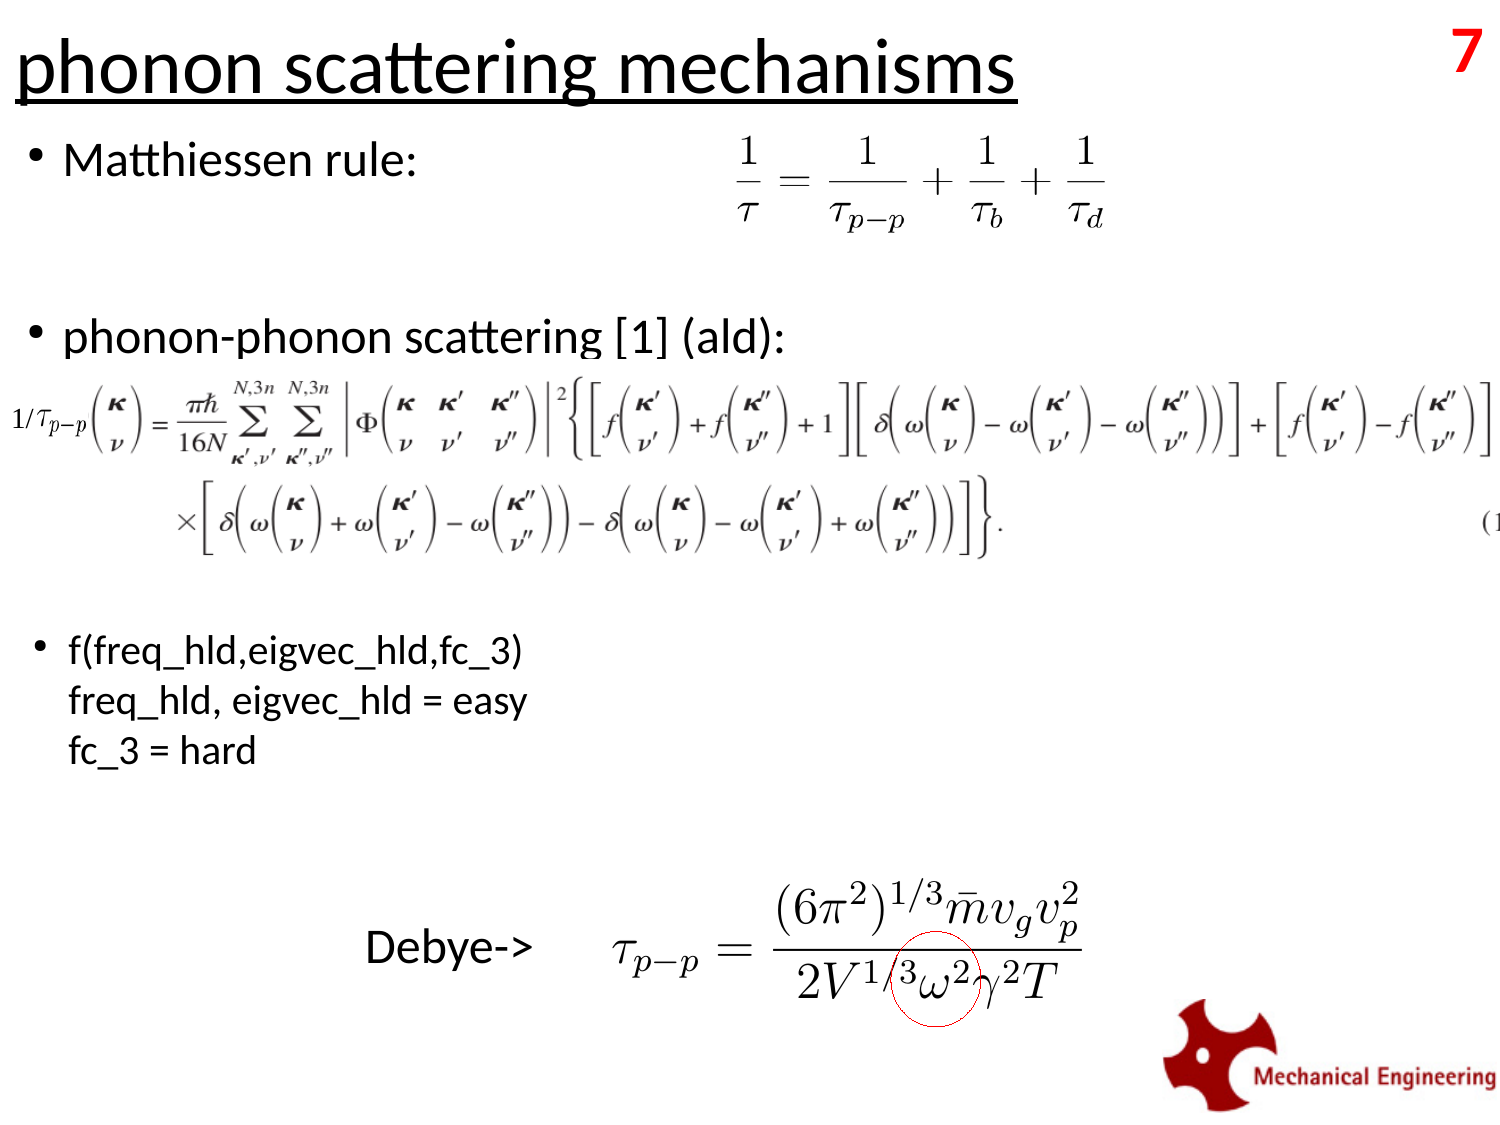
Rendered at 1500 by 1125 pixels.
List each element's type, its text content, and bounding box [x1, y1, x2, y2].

picture [705, 156, 1111, 240]
picture [1162, 999, 1497, 1113]
text_box phonon-phonon scattering [1] (ald): [12, 295, 1066, 371]
title phonon scattering mechanisms [0, 0, 1351, 156]
text_box 7 [1436, 0, 1500, 93]
text_box f(freq_hld,eigvec_hld,fc_3) freq_hld, eigvec_hld = easy fc_3 = hard [18, 615, 919, 780]
text_box Matthiessen rule: [12, 118, 718, 194]
text_box Debye-> [315, 918, 658, 992]
picture [53, 359, 1500, 576]
text_box 1/ [0, 395, 91, 469]
picture [600, 865, 1088, 1022]
